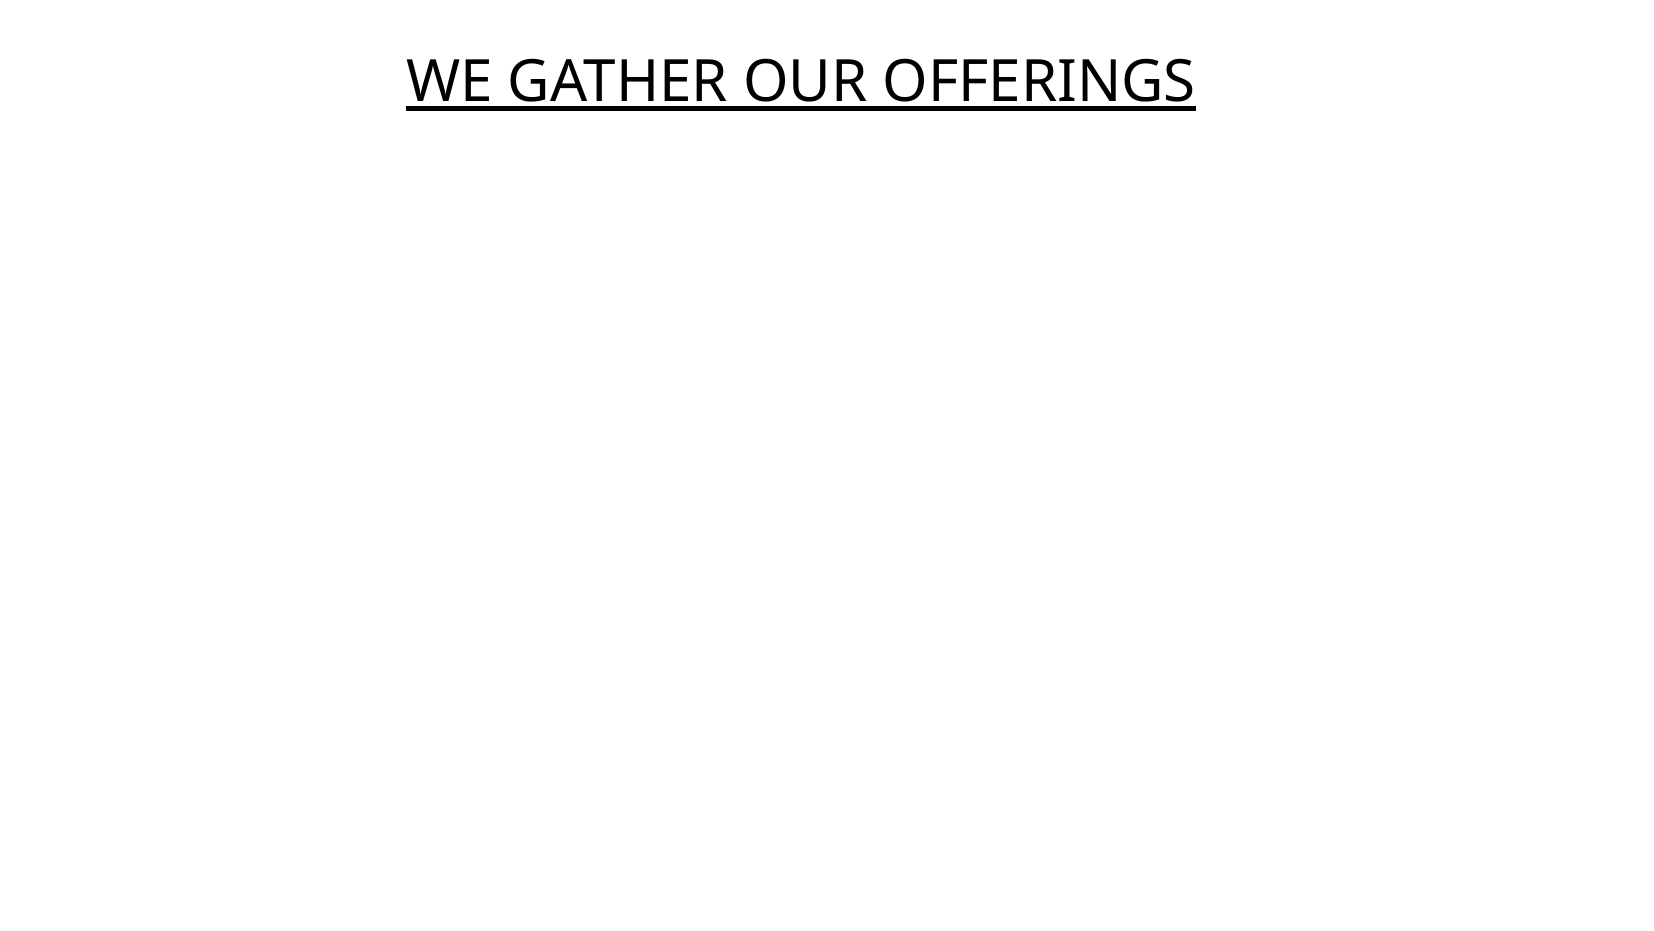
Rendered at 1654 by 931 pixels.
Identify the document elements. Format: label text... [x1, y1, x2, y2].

text_box WE GATHER OUR OFFERINGS [238, 32, 1364, 153]
